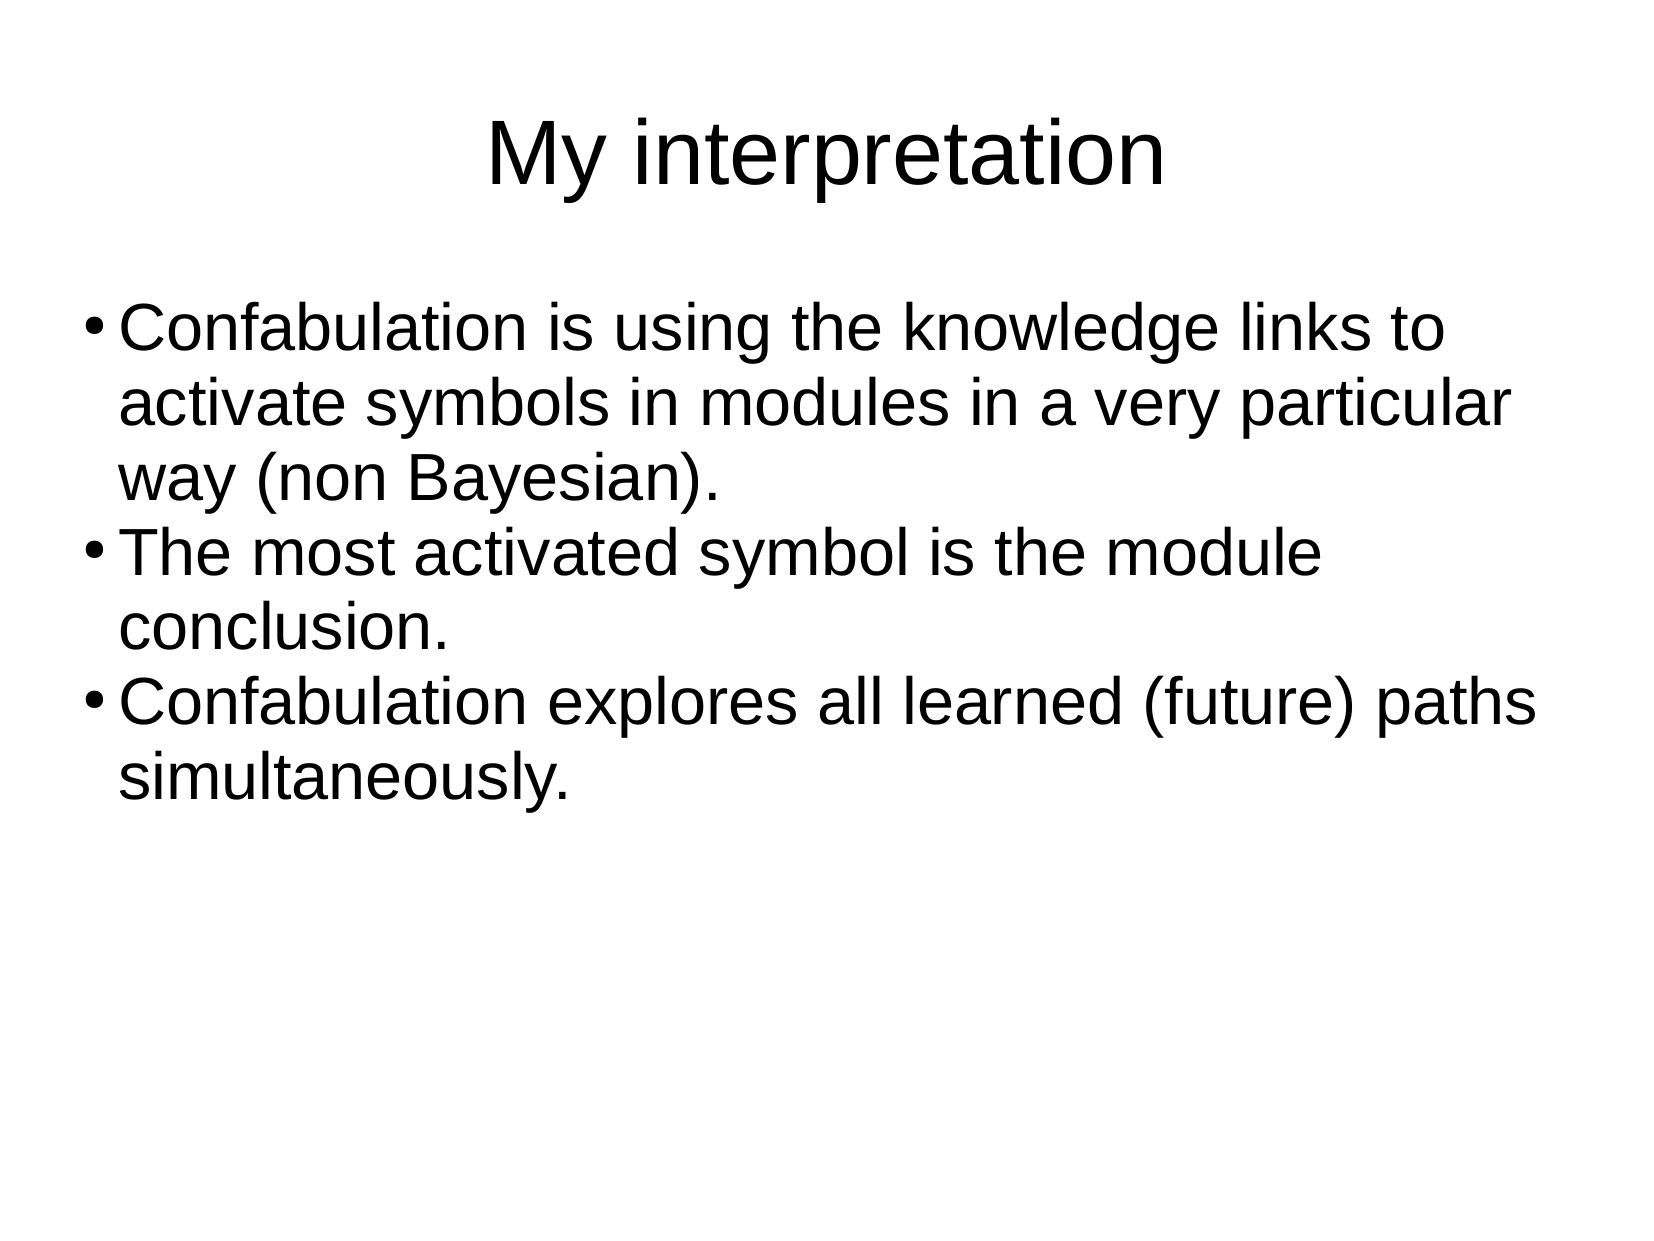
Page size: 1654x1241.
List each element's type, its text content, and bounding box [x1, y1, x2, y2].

title My interpretation [82, 49, 1571, 257]
subtitle Confabulation is using the knowledge links to activate symbols in modules in a very particular way (non Bayesian). The most activated symbol is the module conclusion. Confabulation explores all learned (future) paths simultaneously. [82, 290, 1571, 1188]
